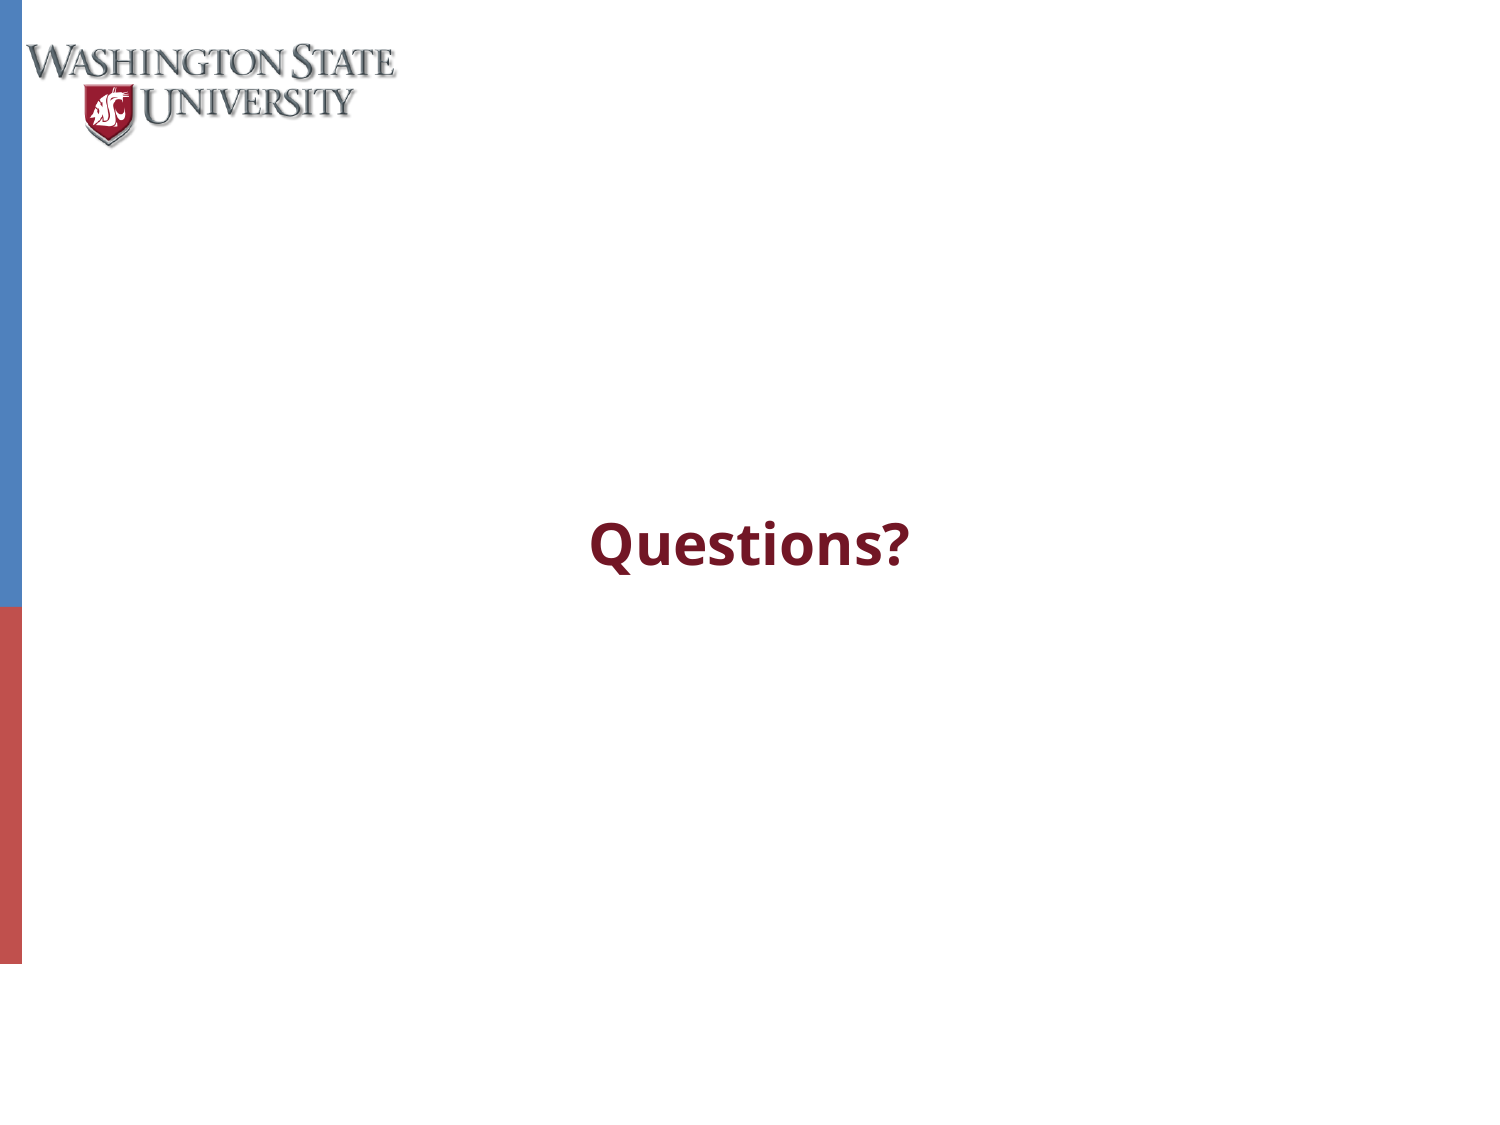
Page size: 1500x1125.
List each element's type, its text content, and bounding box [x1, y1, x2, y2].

text_box Questions? [120, 479, 1395, 585]
picture [0, 0, 426, 178]
